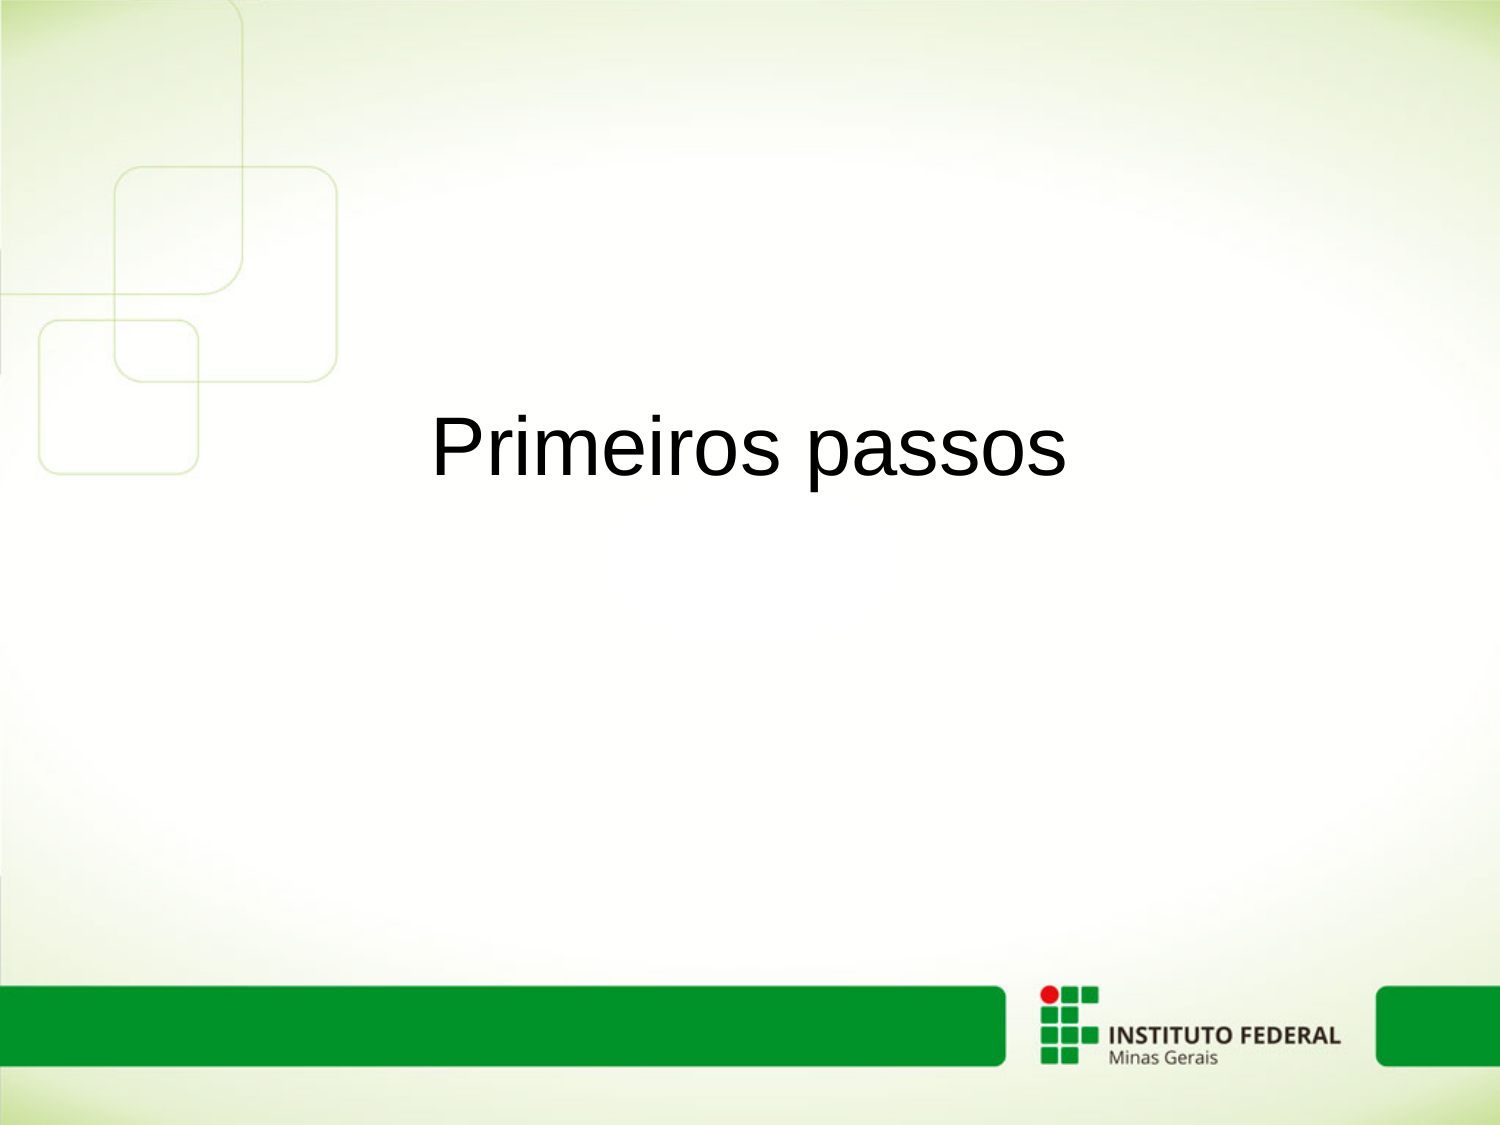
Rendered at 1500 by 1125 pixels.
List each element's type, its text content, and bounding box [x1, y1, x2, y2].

text_box Primeiros passos [0, 348, 1500, 537]
picture [0, 0, 1500, 348]
picture [0, 537, 1500, 1125]
